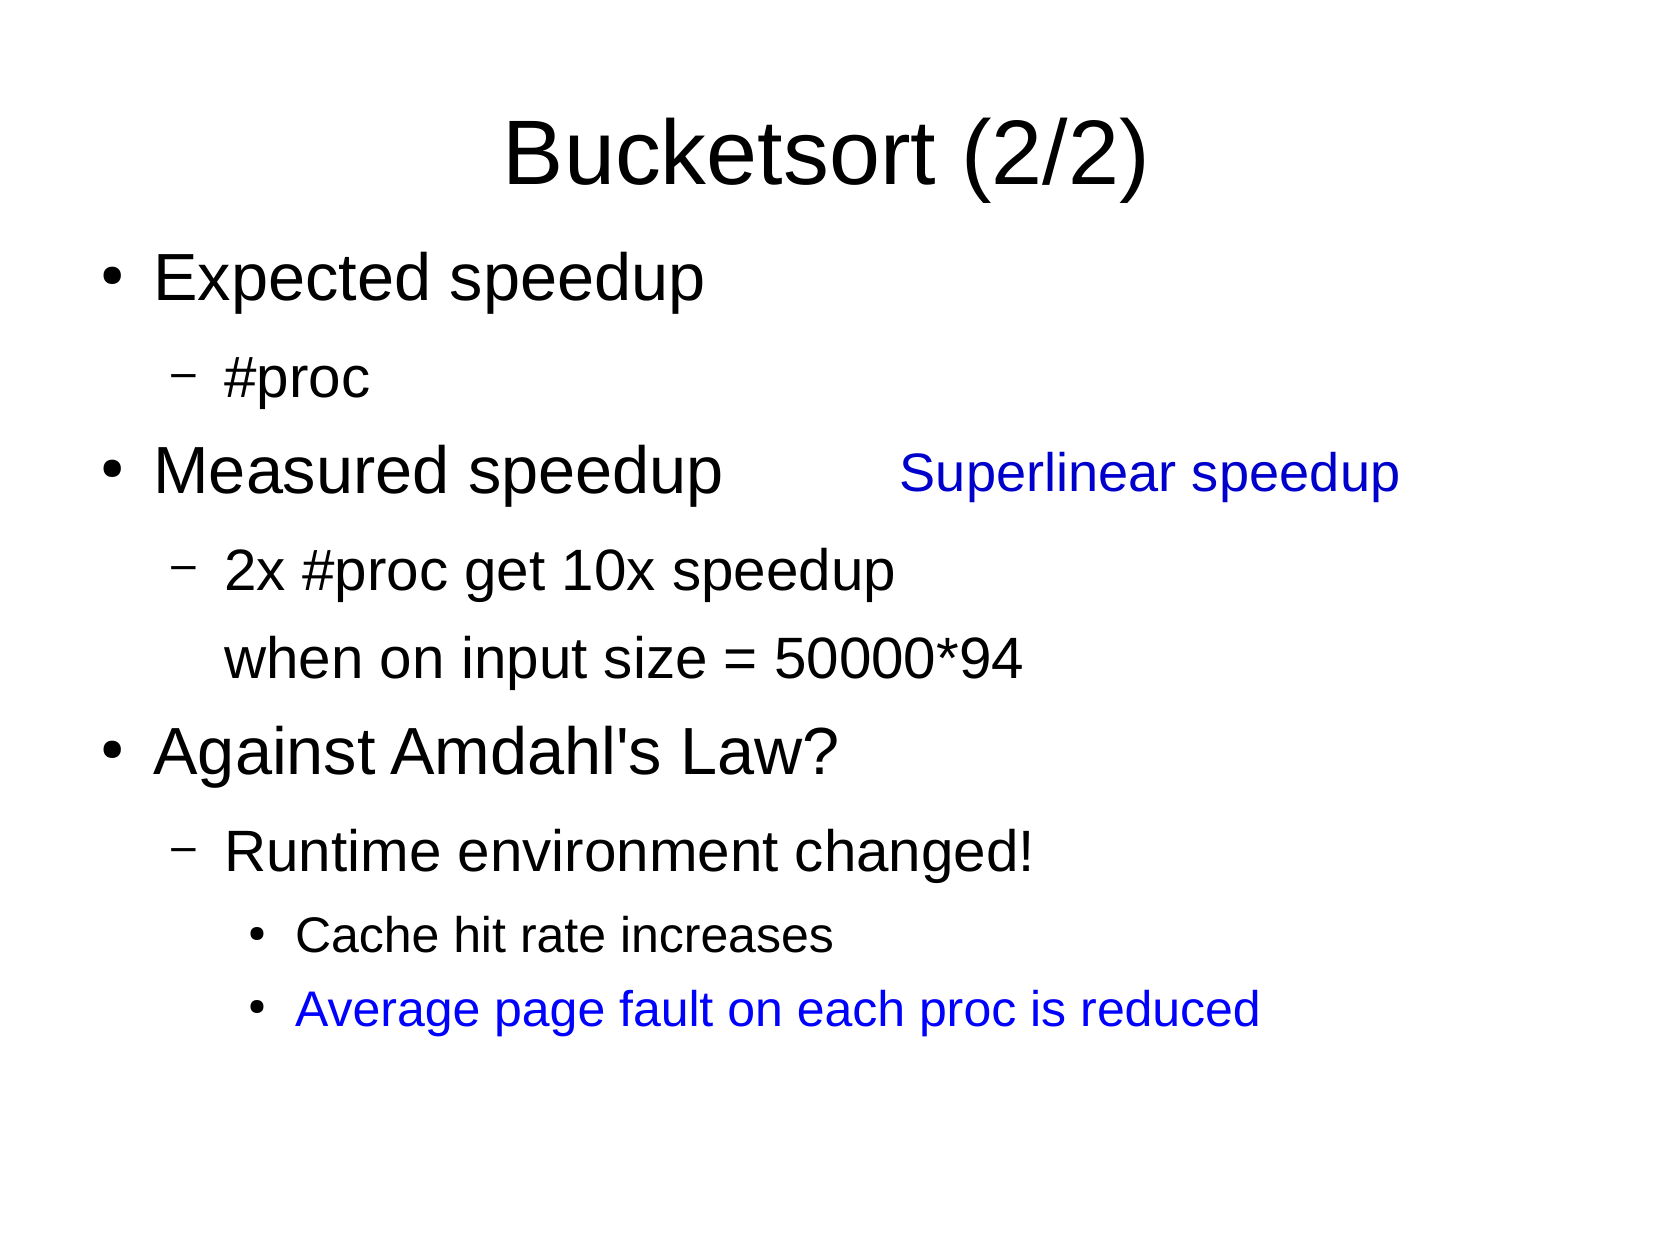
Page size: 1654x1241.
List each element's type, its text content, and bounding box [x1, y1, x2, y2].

text_box Superlinear speedup [885, 435, 1586, 597]
title Bucketsort (2/2) [82, 49, 1571, 240]
list Expected speedup #proc Measured speedup 2x #proc get 10x speedup when on input size = 50000*94 Against Amdahl's Law? Runtime environment changed! Cache hit rate increases Average page fault on each proc is reduced [82, 240, 1571, 1141]
